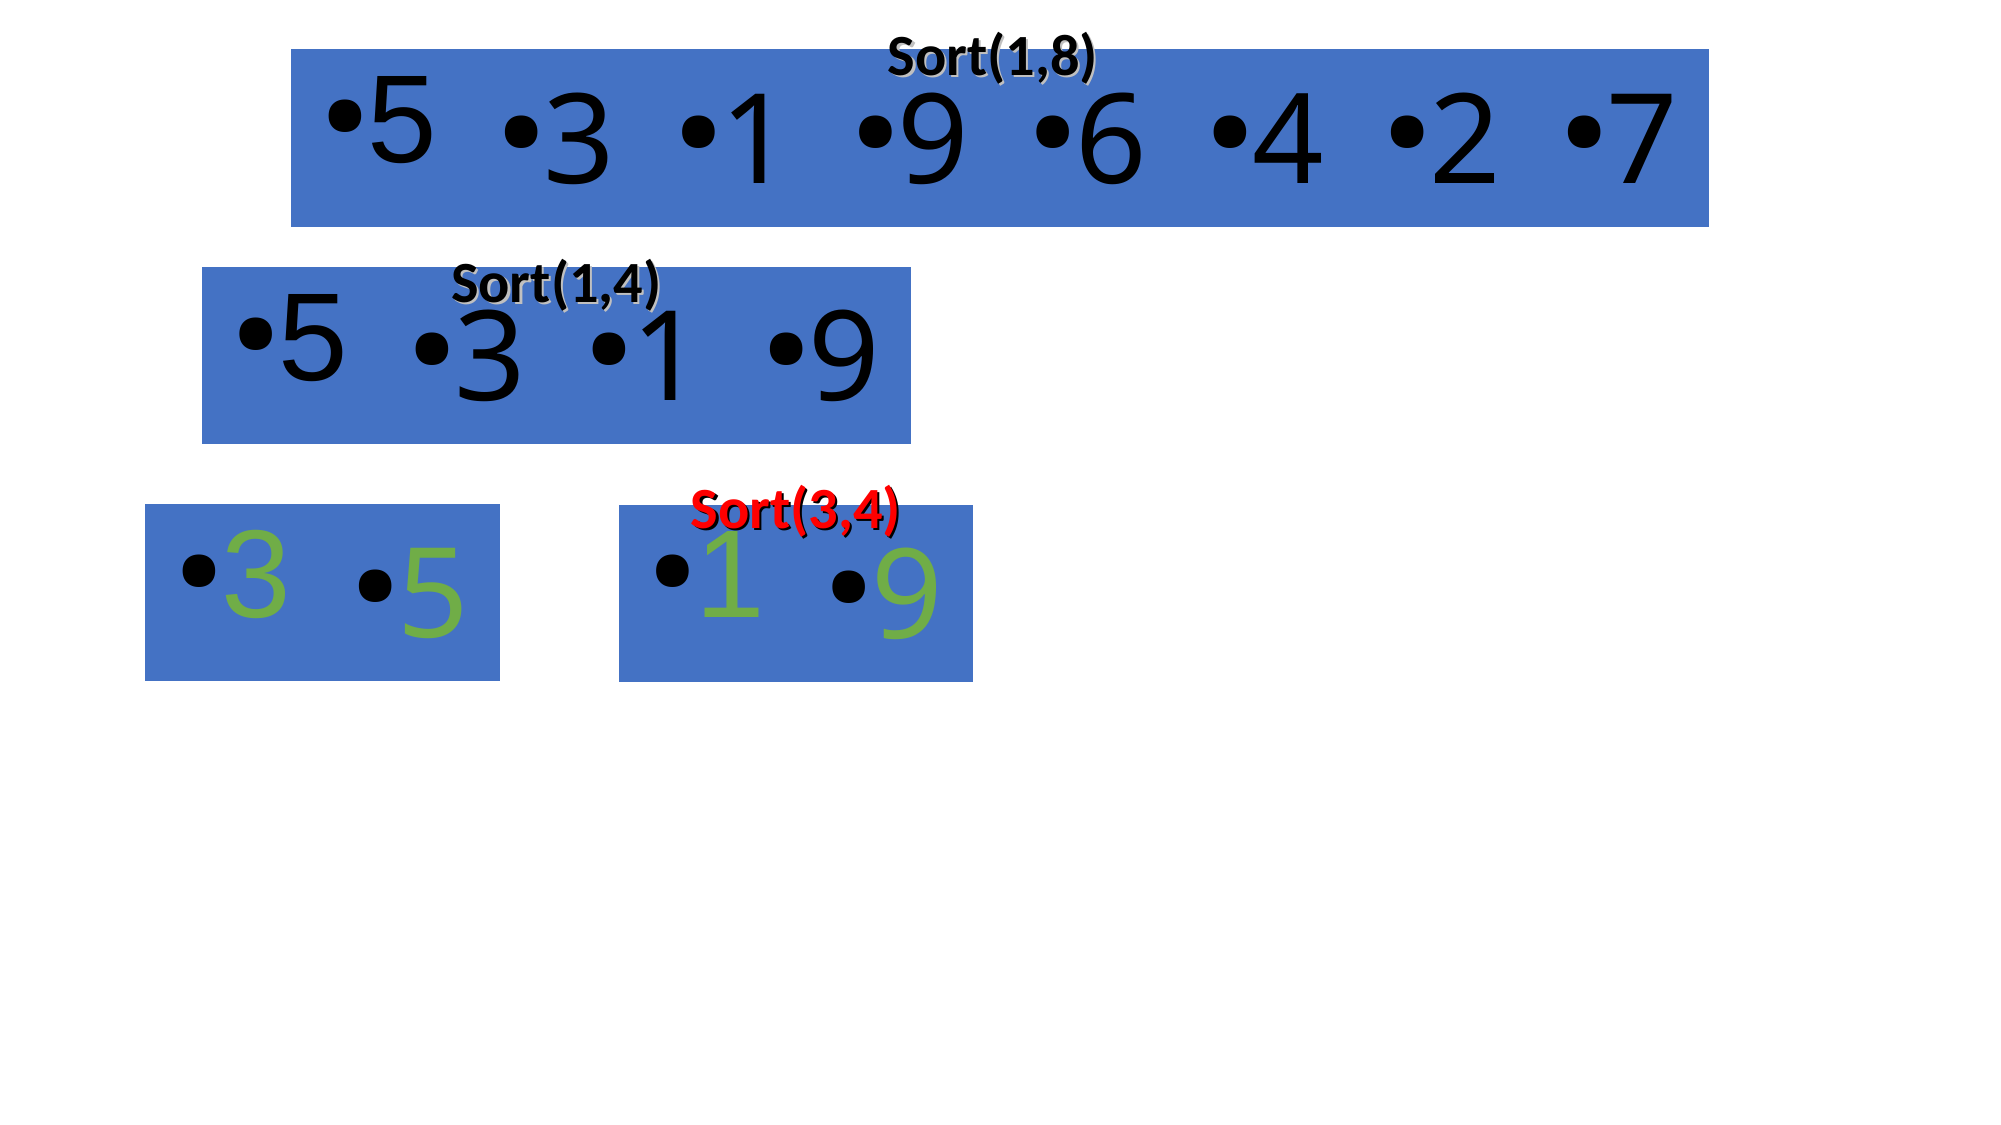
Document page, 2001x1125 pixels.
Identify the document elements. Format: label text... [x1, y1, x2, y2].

table_header 1 [619, 505, 796, 682]
table_header 5 [202, 267, 379, 444]
table_header 3 [379, 267, 556, 444]
table_header 5 [323, 504, 500, 681]
table_header 9 [733, 267, 911, 444]
table_header 7 [1531, 49, 1709, 227]
table_header 3 [145, 504, 323, 681]
table_header 1 [556, 267, 733, 444]
table_header 5 [291, 49, 468, 227]
text_box Sort(3,4) [676, 462, 916, 547]
table_header 9 [796, 505, 973, 682]
table_header 9 [888, 557, 925, 596]
table_header 4 [1177, 49, 1354, 227]
table_header 6 [1093, 136, 1130, 175]
text_box Sort(1,8) [873, 9, 1113, 94]
text_box Sort(1,4) [436, 236, 677, 321]
table_header 1 [646, 49, 823, 227]
table_header 9 [914, 102, 951, 141]
table_header 9 [823, 49, 1000, 227]
table_header 3 [468, 49, 646, 227]
table_header 2 [1354, 49, 1531, 227]
table_header 6 [1000, 49, 1177, 227]
